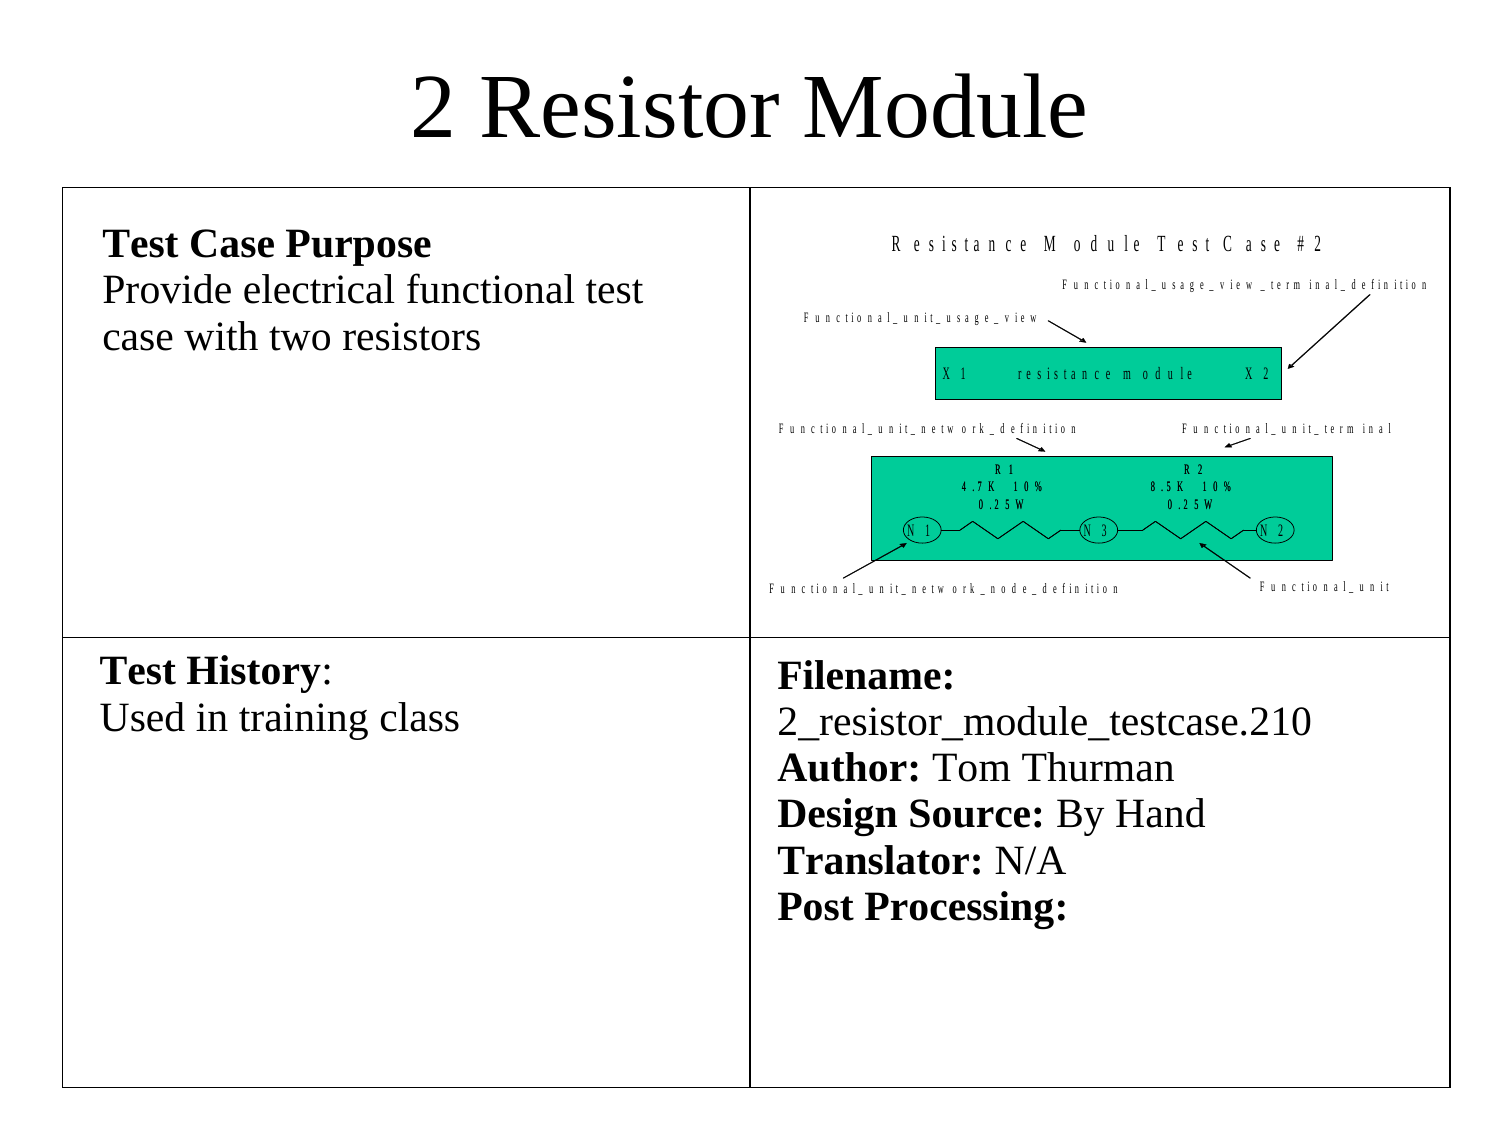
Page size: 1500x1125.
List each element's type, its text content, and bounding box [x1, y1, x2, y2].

text_box Test Case Purpose Provide electrical functional test case with two resistors [87, 212, 676, 367]
text_box Test History: Used in training class [84, 639, 738, 795]
text_box Filename: 2_resistor_module_testcase.210 Author: Tom Thurman Design Source: By Hand Translator: N/A Post Processing: [762, 644, 1426, 938]
title 2 Resistor Module [112, 12, 1388, 201]
picture [761, 224, 1443, 601]
